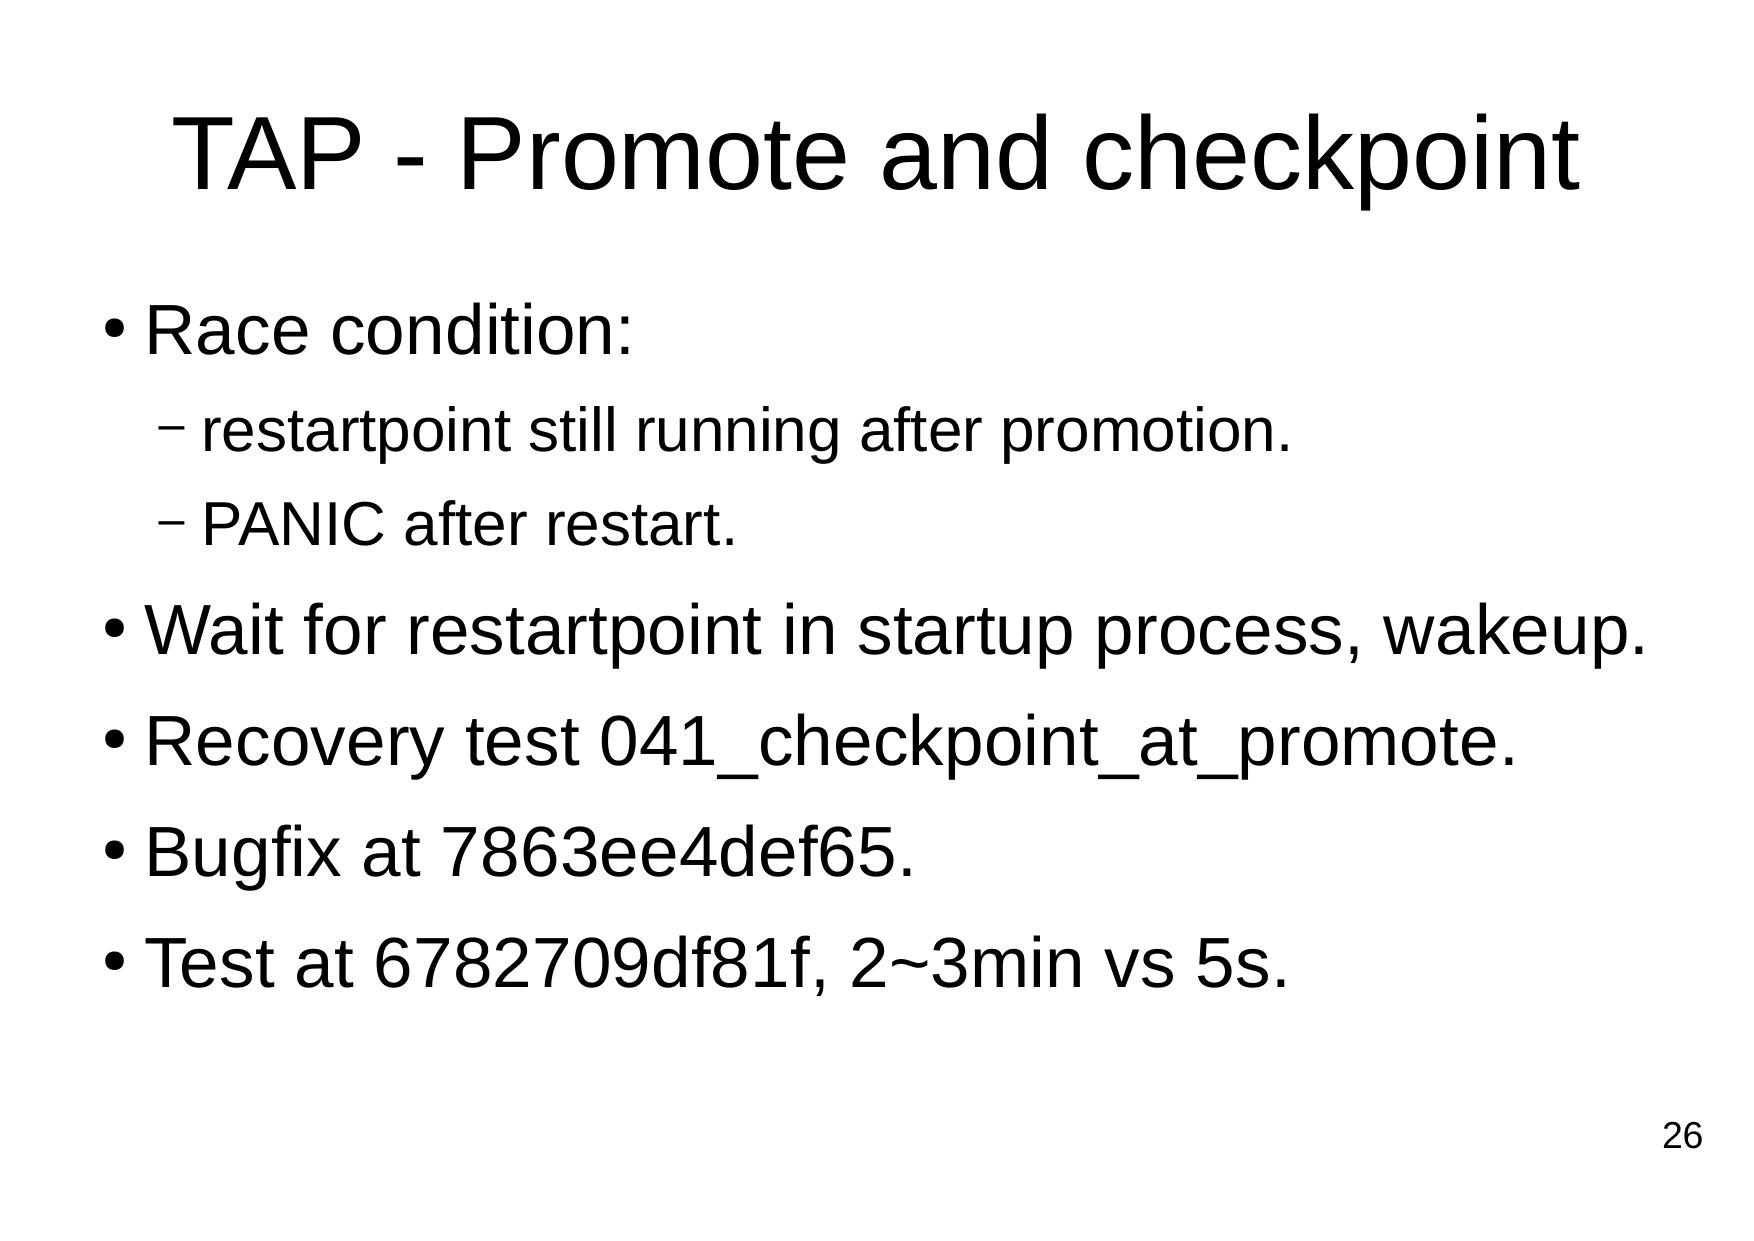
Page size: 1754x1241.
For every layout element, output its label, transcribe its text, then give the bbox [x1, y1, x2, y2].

text_box <number> [1447, 1106, 1719, 1201]
list Race condition: restartpoint still running after promotion. PANIC after restart. Wait for restartpoint in startup process, wakeup. Recovery test 041_checkpoint_at_promote. Bugfix at 7863ee4def65. Test at 6782709df81f, 2~3min vs 5s. [87, 290, 1667, 1081]
title TAP - Promote and checkpoint [87, 0, 1667, 290]
